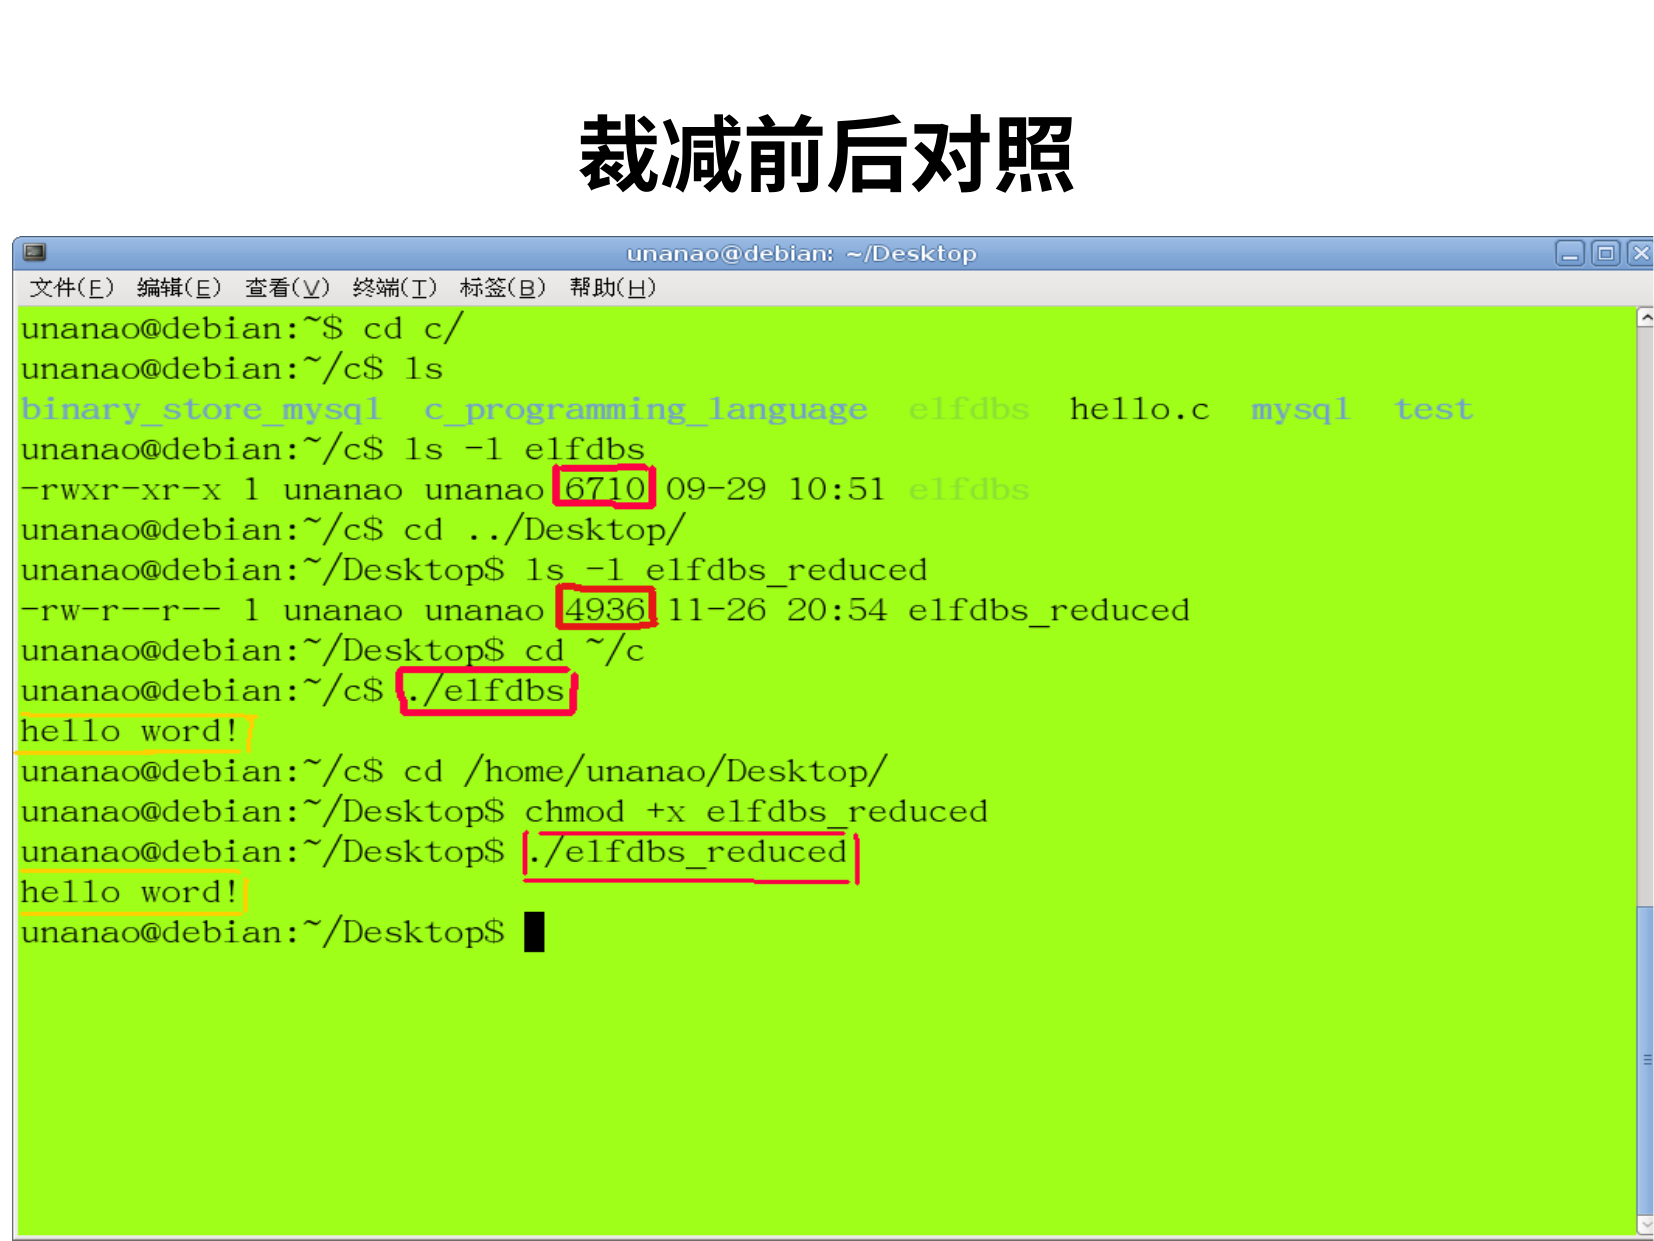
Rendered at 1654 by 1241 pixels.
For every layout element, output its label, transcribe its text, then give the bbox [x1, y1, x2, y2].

title 裁减前后对照 [82, 49, 1571, 236]
picture [0, 0, 1654, 1241]
